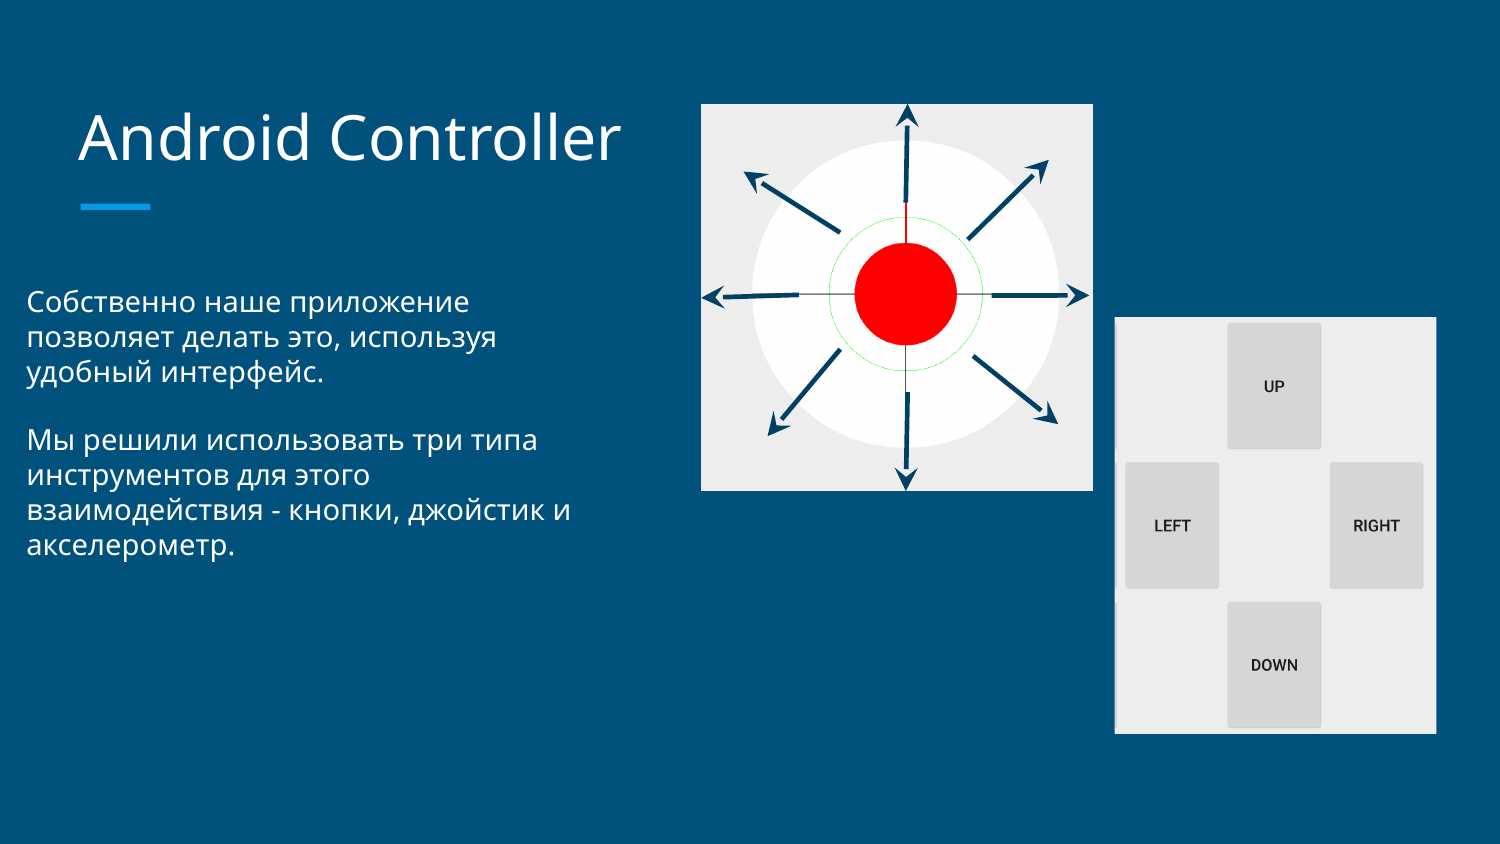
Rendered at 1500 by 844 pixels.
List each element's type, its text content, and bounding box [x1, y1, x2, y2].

picture [702, 105, 1092, 490]
list Собственно наше приложение позволяет делать это, используя удобный интерфейс. Мы решили использовать три типа инструментов для этого взаимодействия - кнопки, джойстик и акселерометр. [11, 268, 619, 714]
picture [1115, 318, 1436, 733]
title Android Controller [63, 75, 1437, 188]
